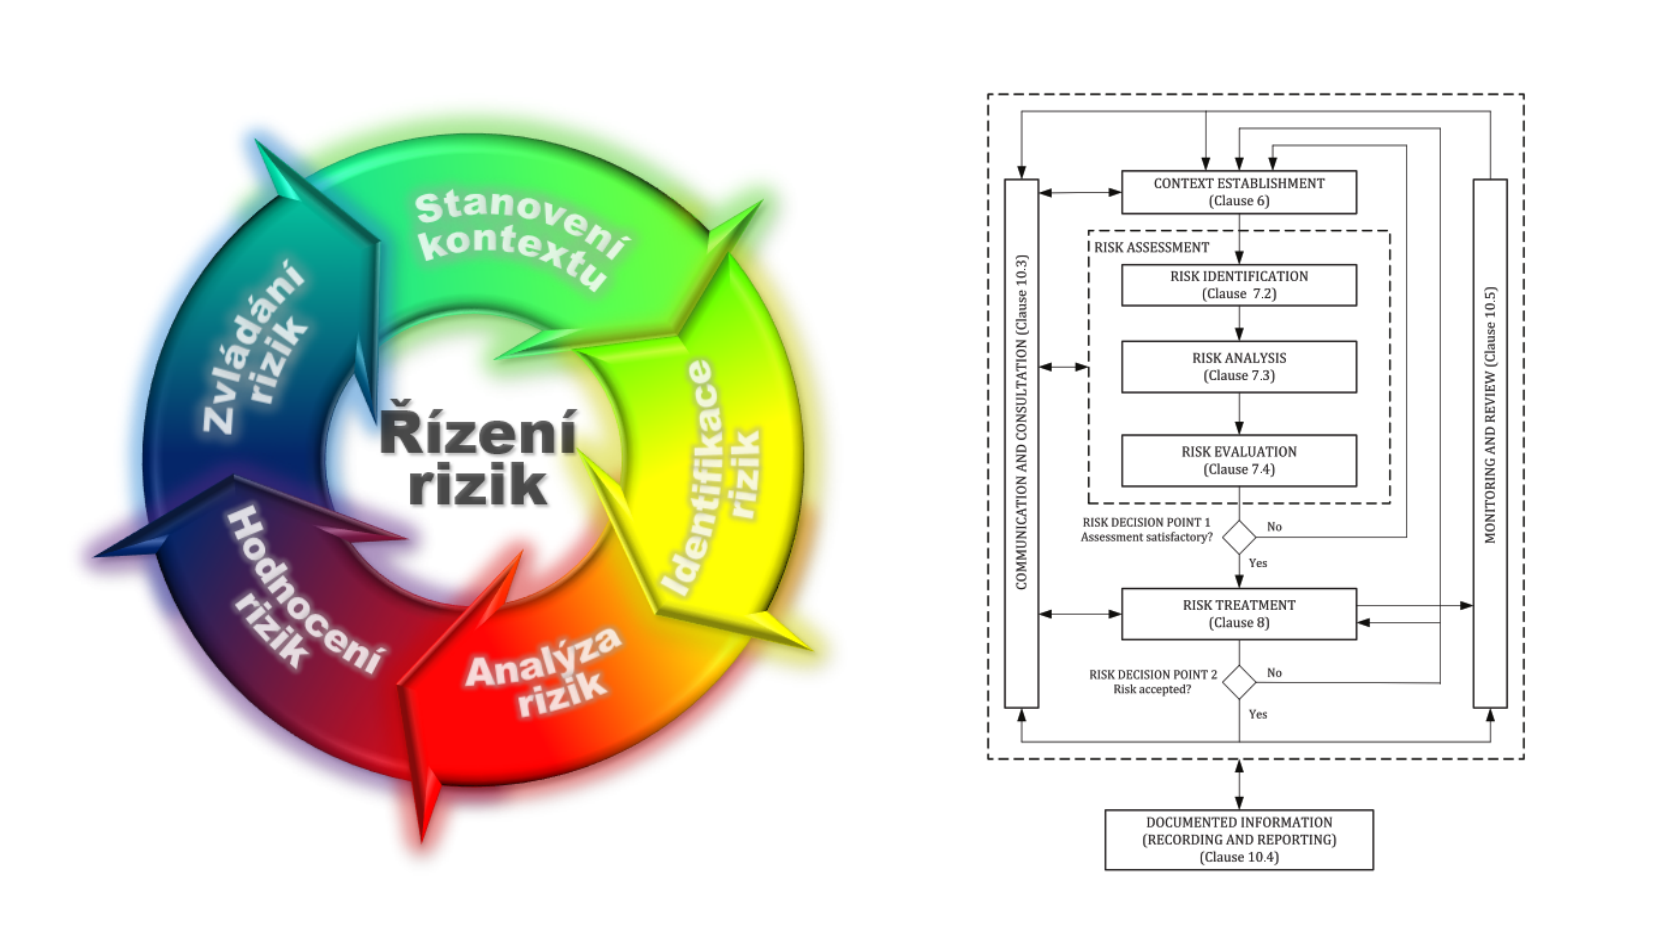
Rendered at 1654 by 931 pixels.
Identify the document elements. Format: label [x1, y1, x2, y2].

picture [974, 88, 1535, 886]
picture [58, 58, 856, 886]
